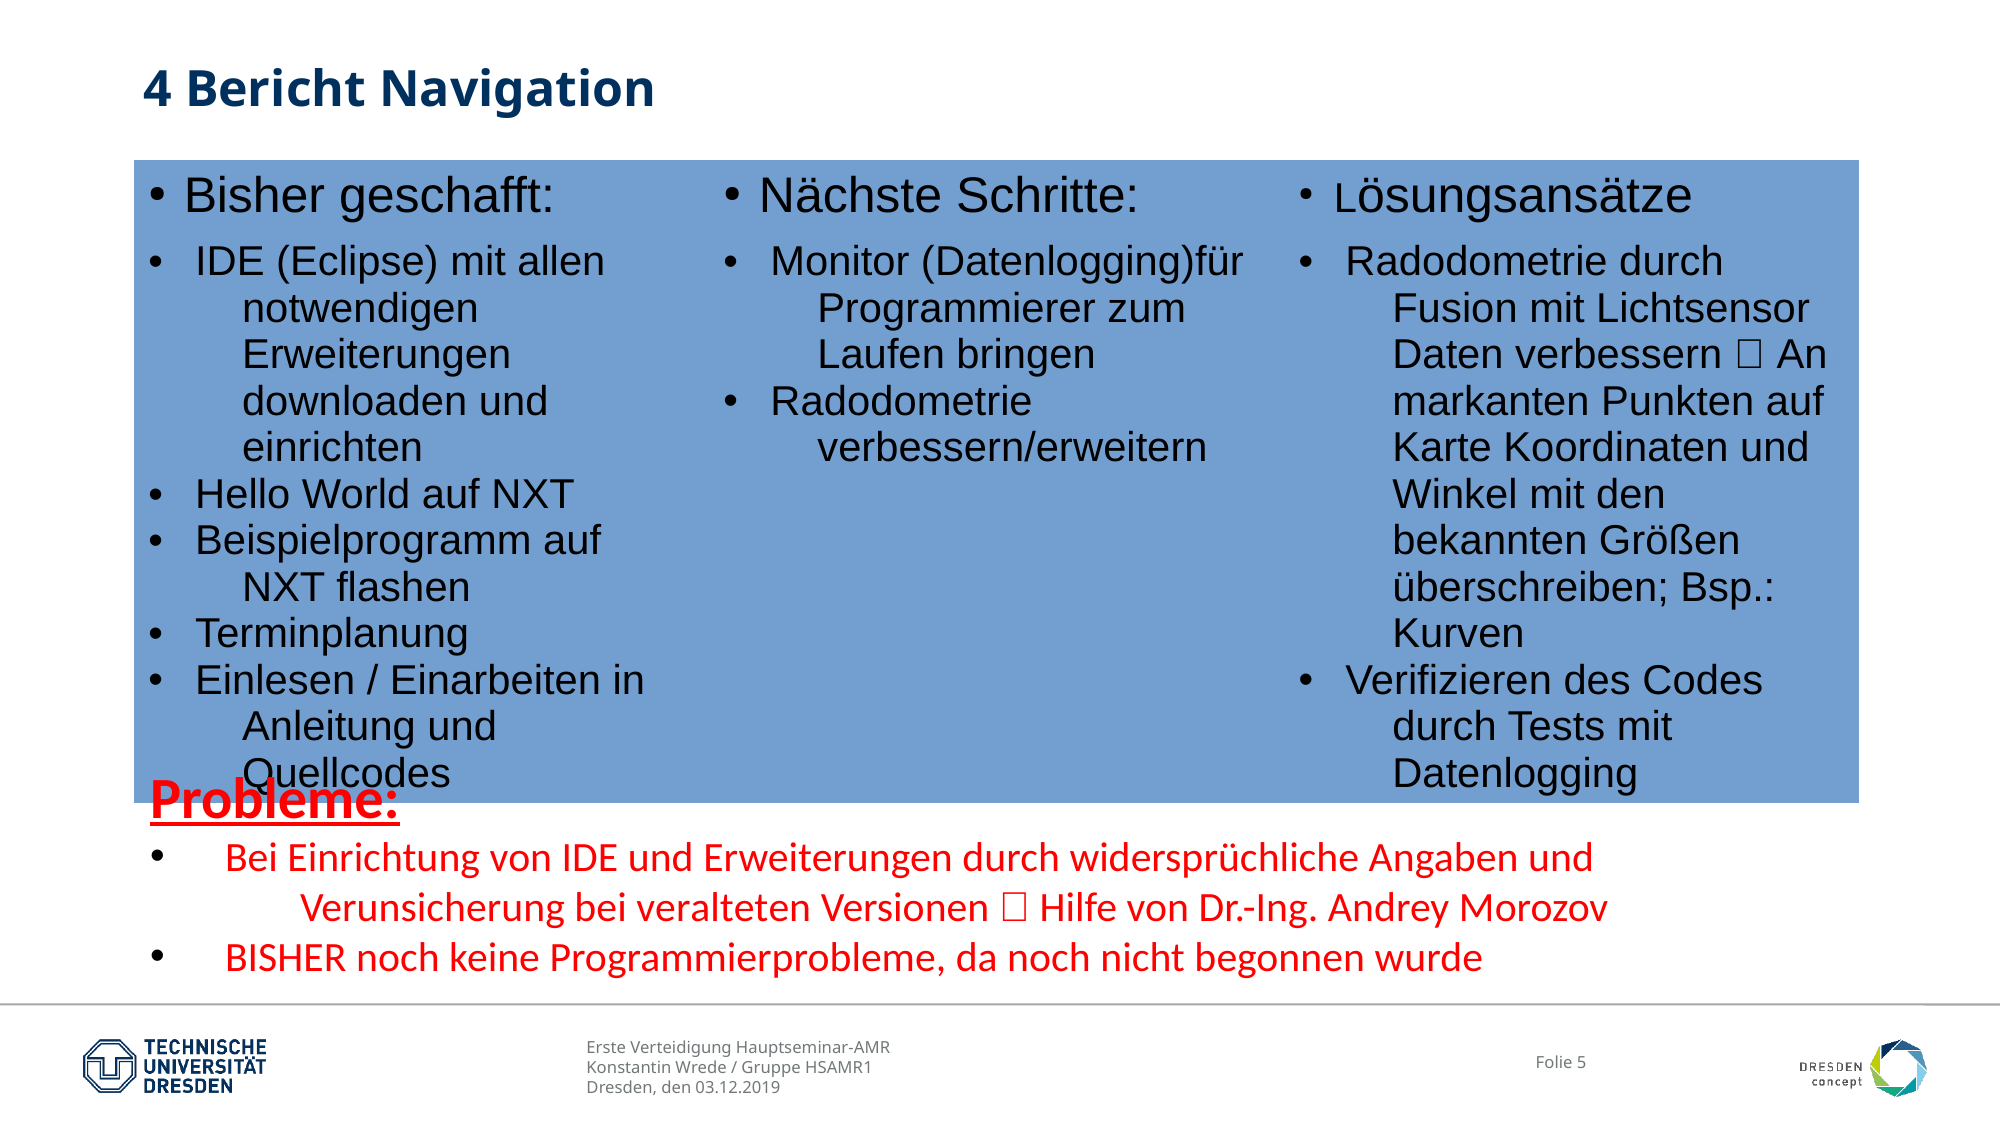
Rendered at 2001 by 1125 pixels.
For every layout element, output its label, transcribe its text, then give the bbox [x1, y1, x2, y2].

table_cell Monitor (Datenlogging)für Programmierer zum Laufen bringen Radodometrie verbessern/erweitern [709, 231, 1284, 752]
picture [83, 1039, 266, 1093]
table_header Lösungsansätze [1284, 160, 1859, 231]
table_header Bisher geschafft: [134, 160, 709, 231]
table_cell Radodometrie durch Fusion mit Lichtsensor Daten verbessern  An markanten Punkten auf Karte Koordinaten und Winkel mit den bekannten Größen überschreiben; Bsp.: Kurven Verifizieren des Codes durch Tests mit Datenlogging [1284, 231, 1859, 803]
picture [1800, 1039, 1927, 1097]
table_header Nächste Schritte: [709, 160, 1284, 231]
title 4 Bericht Navigation [143, 56, 1880, 169]
text_box Probleme: Bei Einrichtung von IDE und Erweiterungen durch widersprüchliche Angaben und Verunsicherung bei veralteten Versionen  Hilfe von Dr.-Ing. Andrey Morozov BISHER noch keine Programmierprobleme, da noch nicht begonnen wurde [135, 752, 1841, 1038]
table_cell IDE (Eclipse) mit allen notwendigen Erweiterungen downloaden und einrichten Hello World auf NXT Beispielprogramm auf NXT flashen Terminplanung Einlesen / Einarbeiten in Anleitung und Quellcodes [134, 231, 709, 803]
